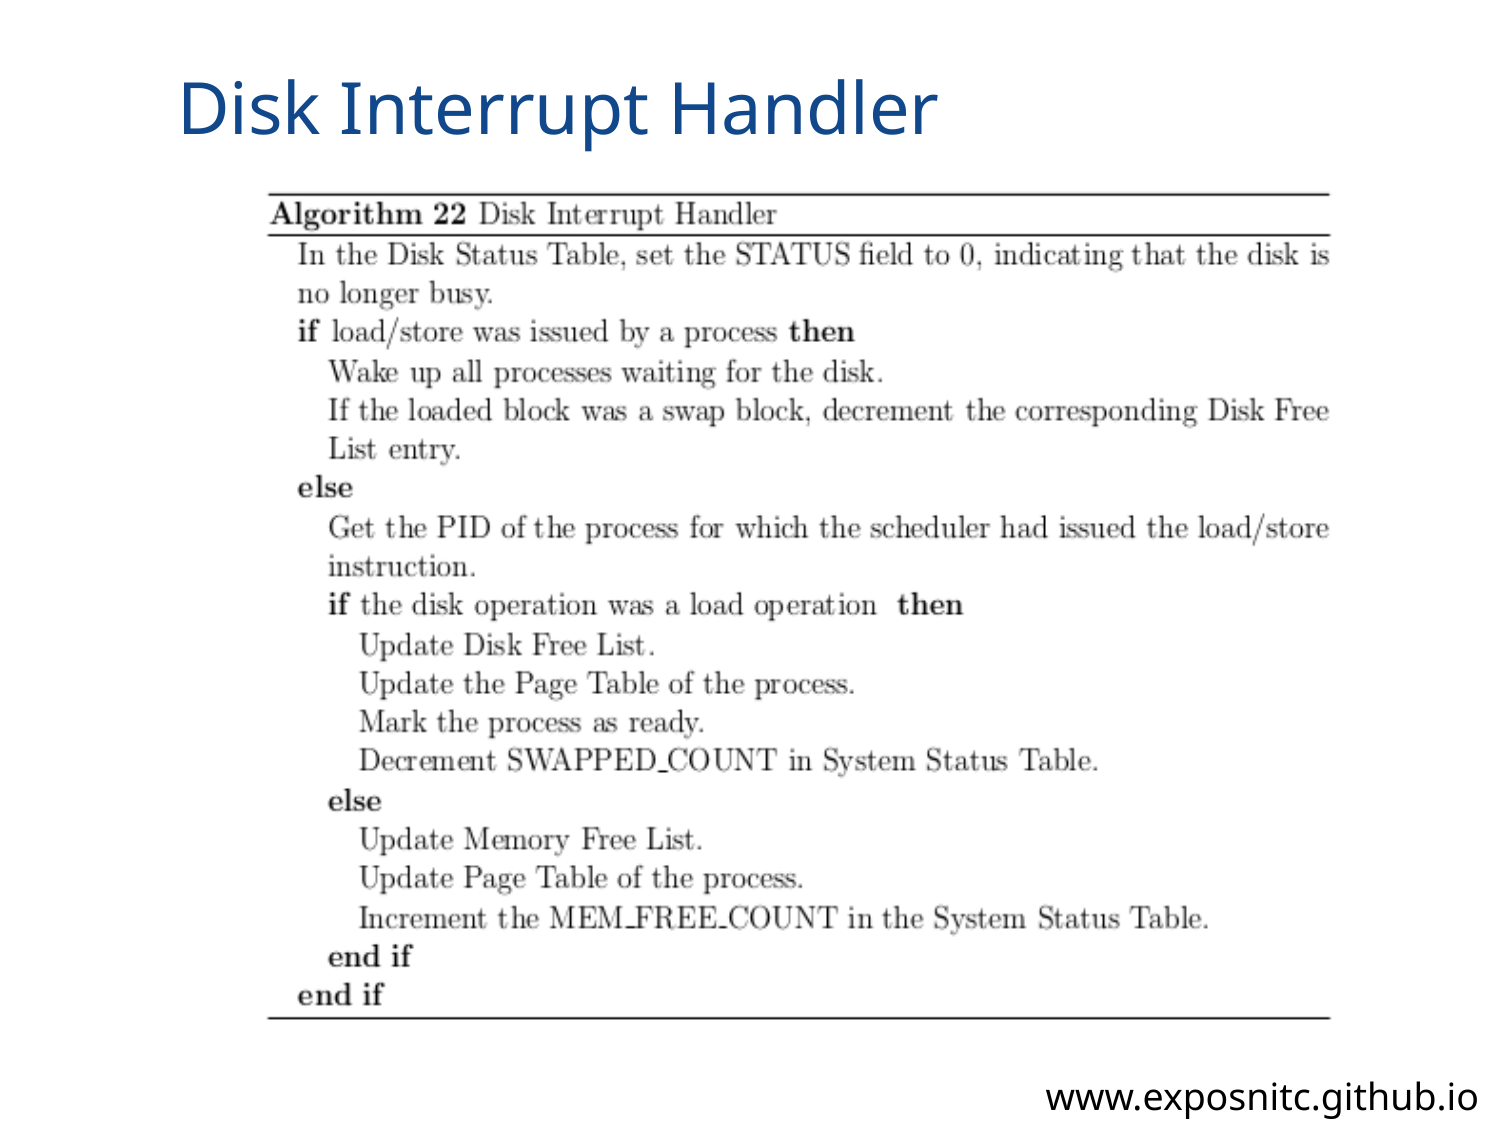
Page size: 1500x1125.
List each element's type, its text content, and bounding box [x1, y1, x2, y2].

text_box www.exposnitc.github.io [1025, 1065, 1500, 1125]
picture [237, 174, 1360, 1038]
title Disk Interrupt Handler [162, 50, 1378, 163]
